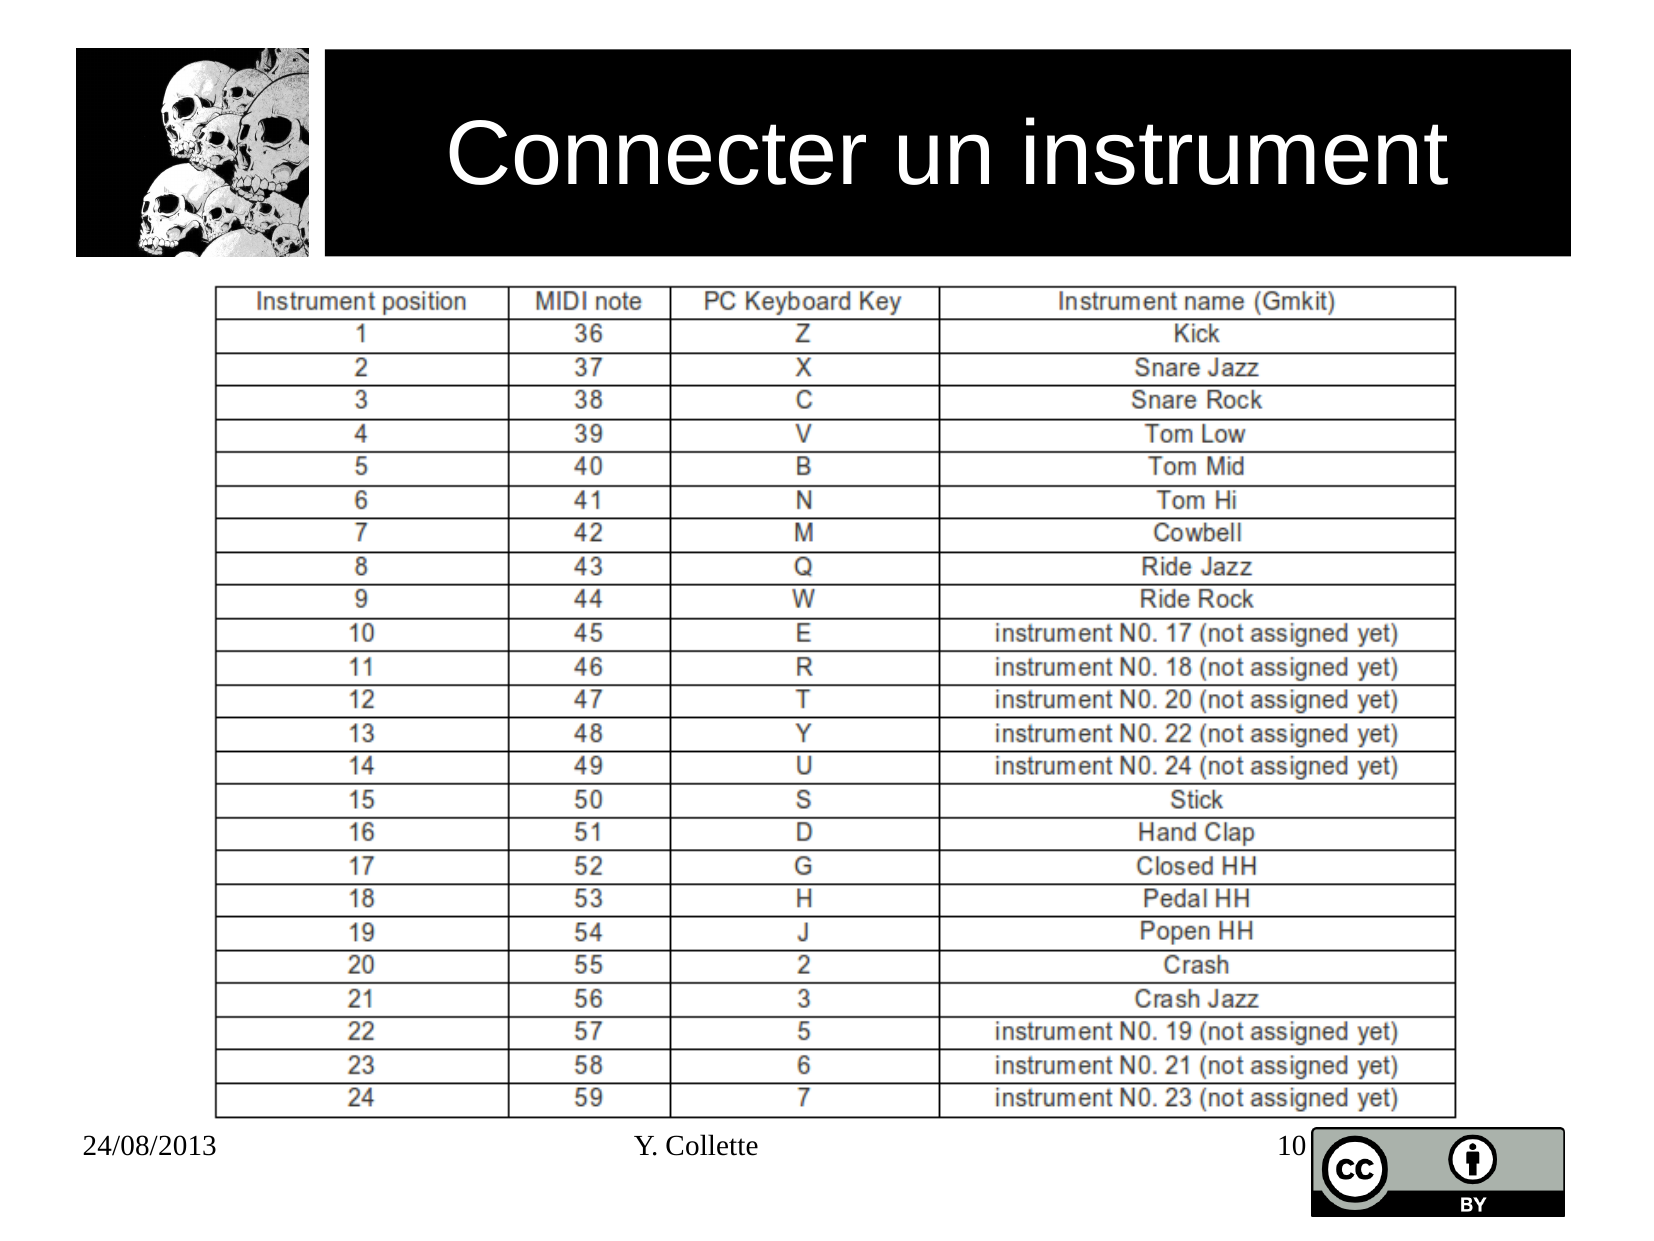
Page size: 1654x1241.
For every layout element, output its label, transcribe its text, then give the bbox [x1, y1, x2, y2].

title Connecter un instrument [324, 49, 1571, 257]
picture [212, 283, 1460, 1123]
picture [1311, 1127, 1565, 1217]
picture [76, 48, 309, 257]
